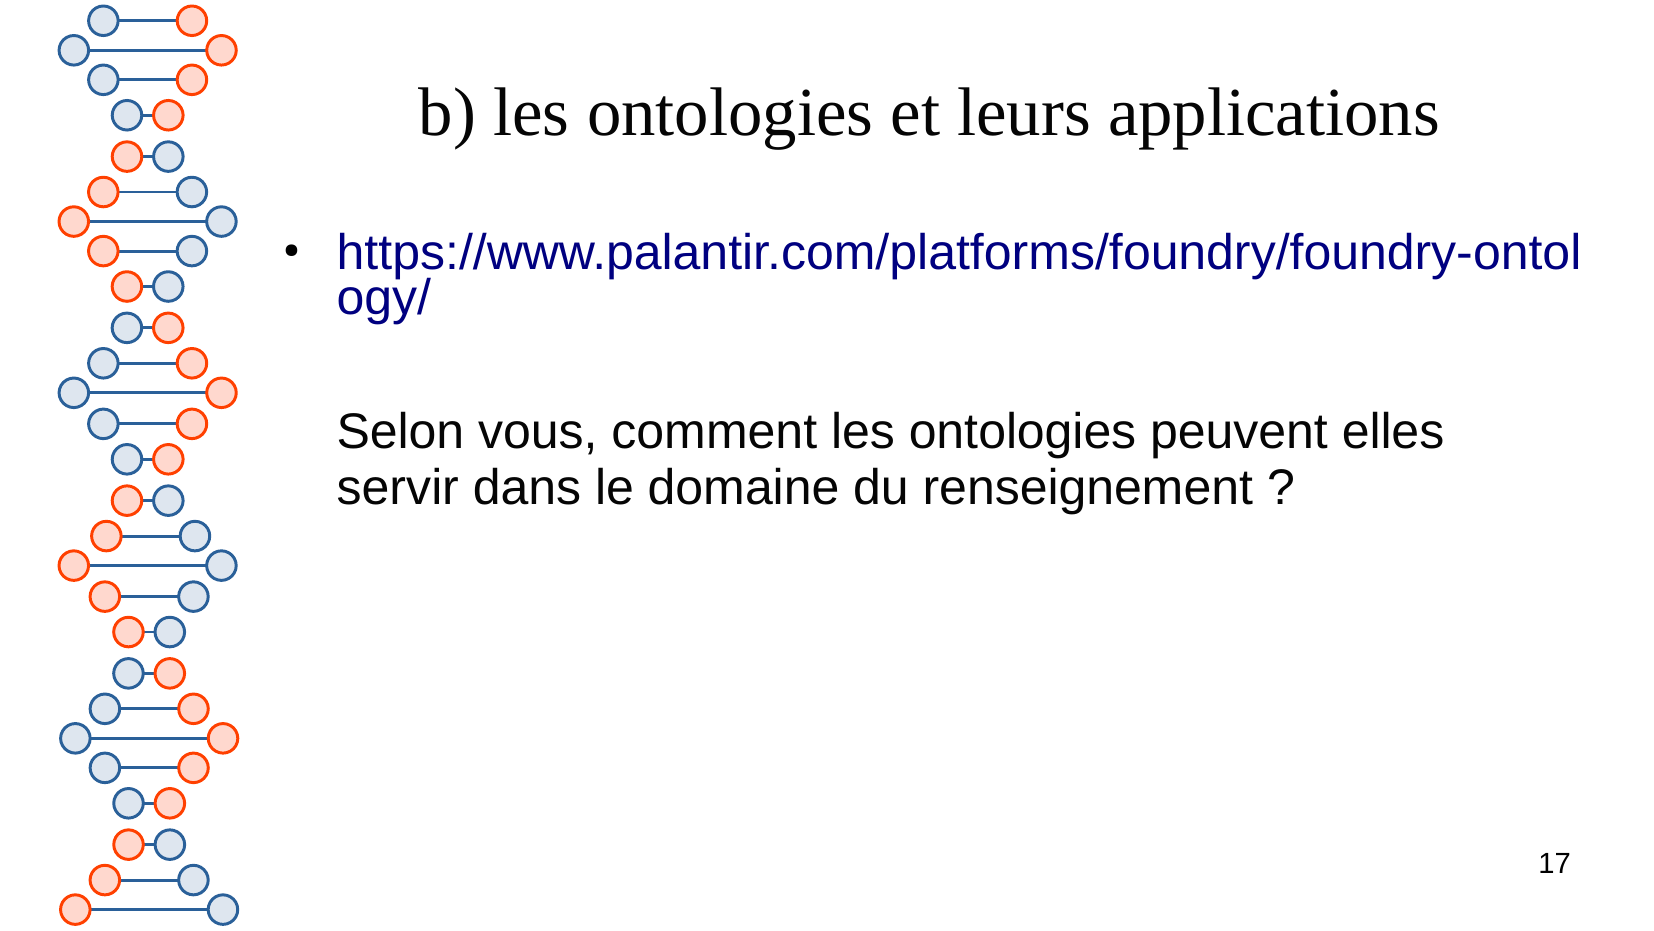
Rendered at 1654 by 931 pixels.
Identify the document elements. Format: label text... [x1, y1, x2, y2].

list https://www.palantir.com/platforms/foundry/foundry-ontology/ Selon vous, comment les ontologies peuvent elles servir dans le domaine du renseignement ? [265, 224, 1595, 764]
title b) les ontologies et leurs applications [265, 35, 1595, 189]
